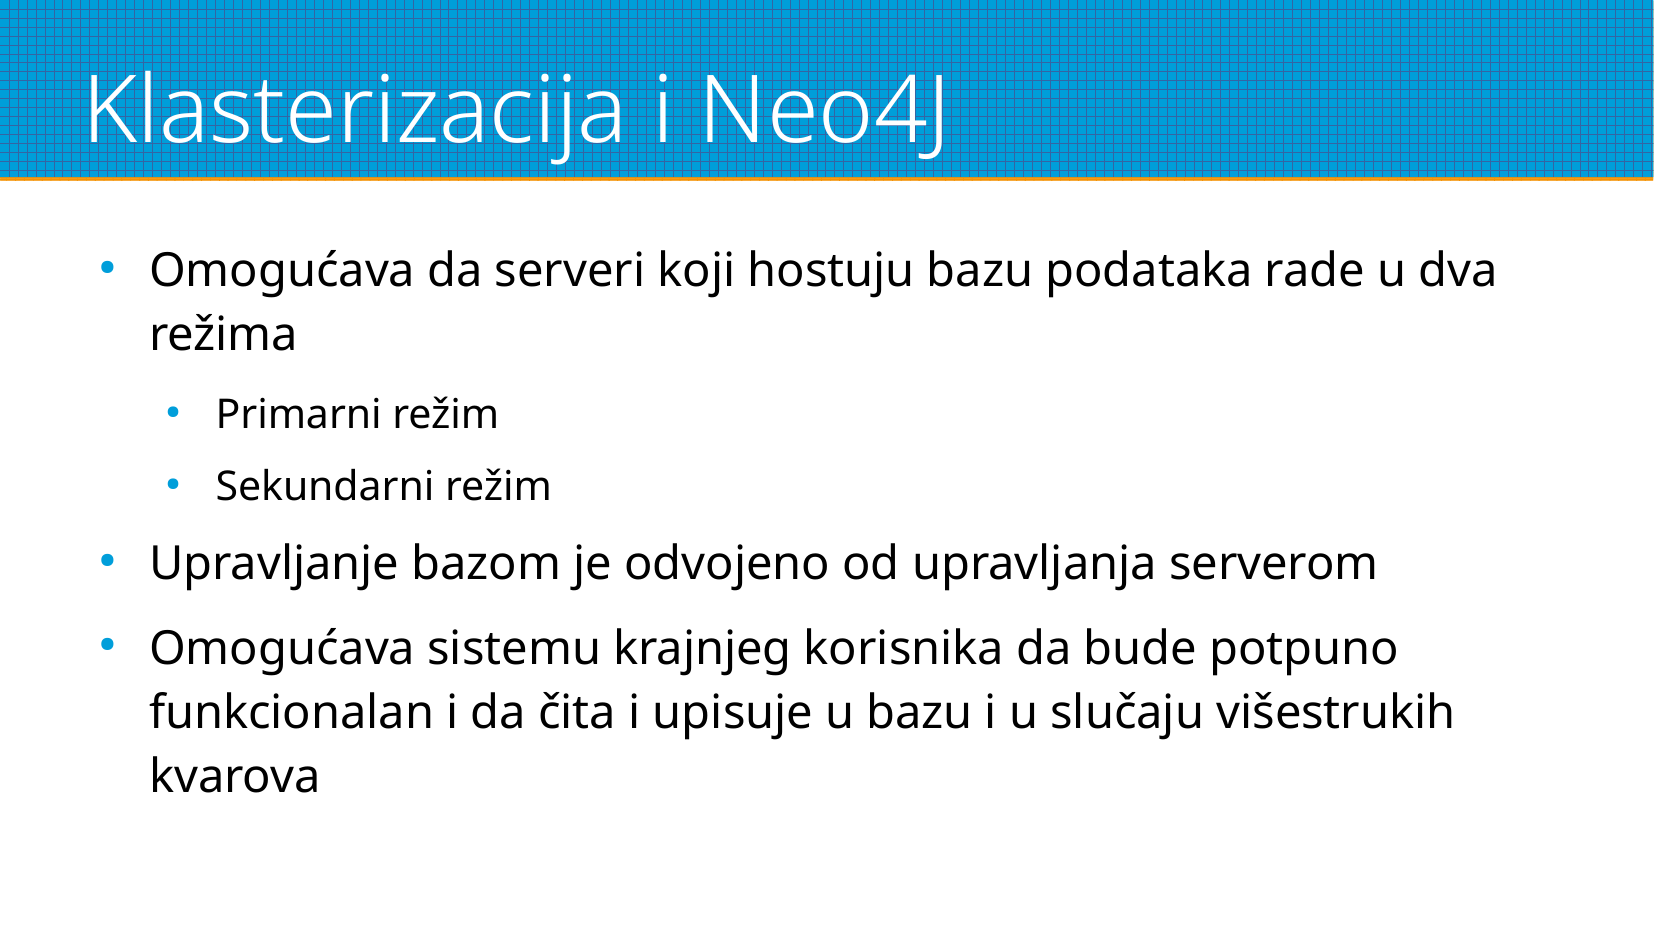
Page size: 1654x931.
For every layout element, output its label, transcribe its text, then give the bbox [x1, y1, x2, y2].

list Omogućava da serveri koji hostuju bazu podataka rade u dva režima Primarni režim Sekundarni režim Upravljanje bazom je odvojeno od upravljanja serverom Omogućava sistemu krajnjeg korisnika da bude potpuno funkcionalan i da čita i upisuje u bazu i u slučaju višestrukih kvarova [82, 236, 1563, 811]
title Klasterizacija i Neo4J [82, 14, 1571, 171]
